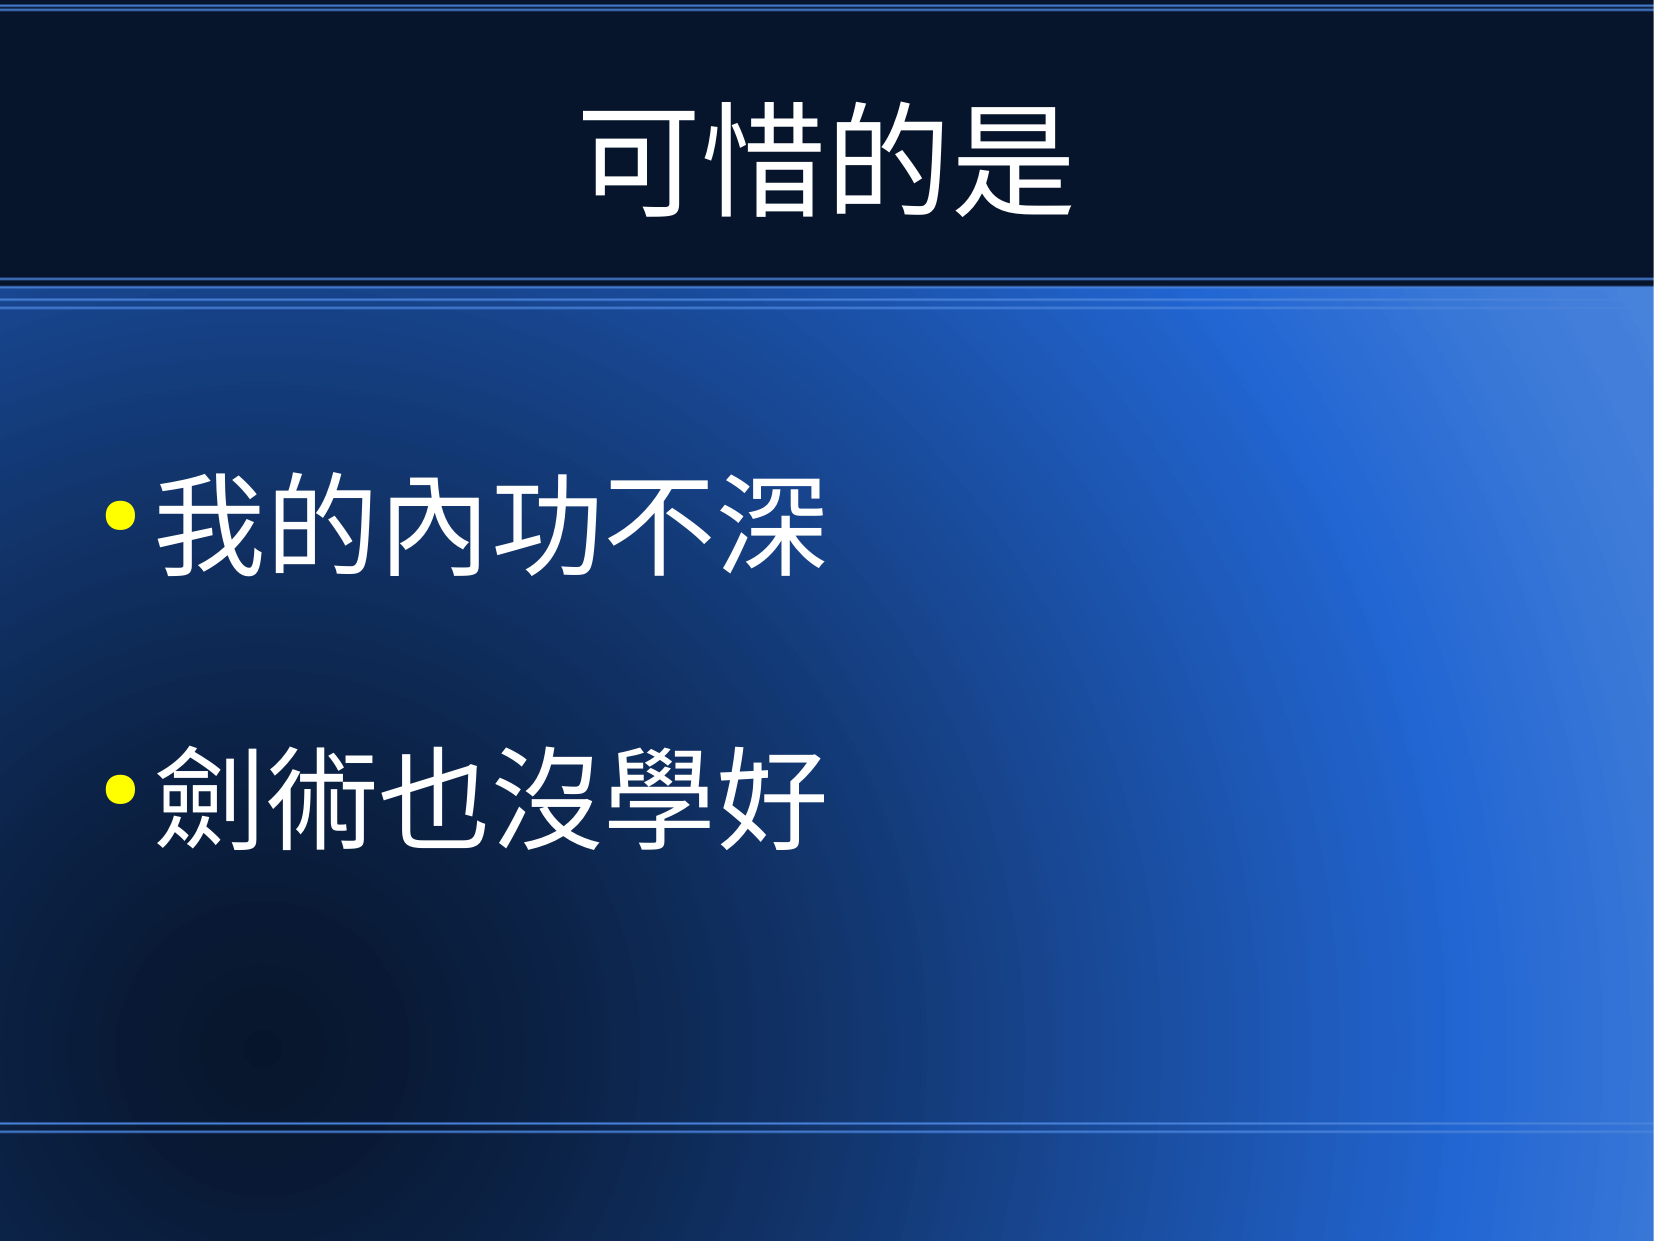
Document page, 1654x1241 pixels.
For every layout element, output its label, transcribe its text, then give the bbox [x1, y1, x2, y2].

list 我的內功不深 劍術也沒學好 [82, 355, 1571, 1241]
title 可惜的是 [82, 49, 1571, 257]
picture [0, 0, 1654, 1241]
